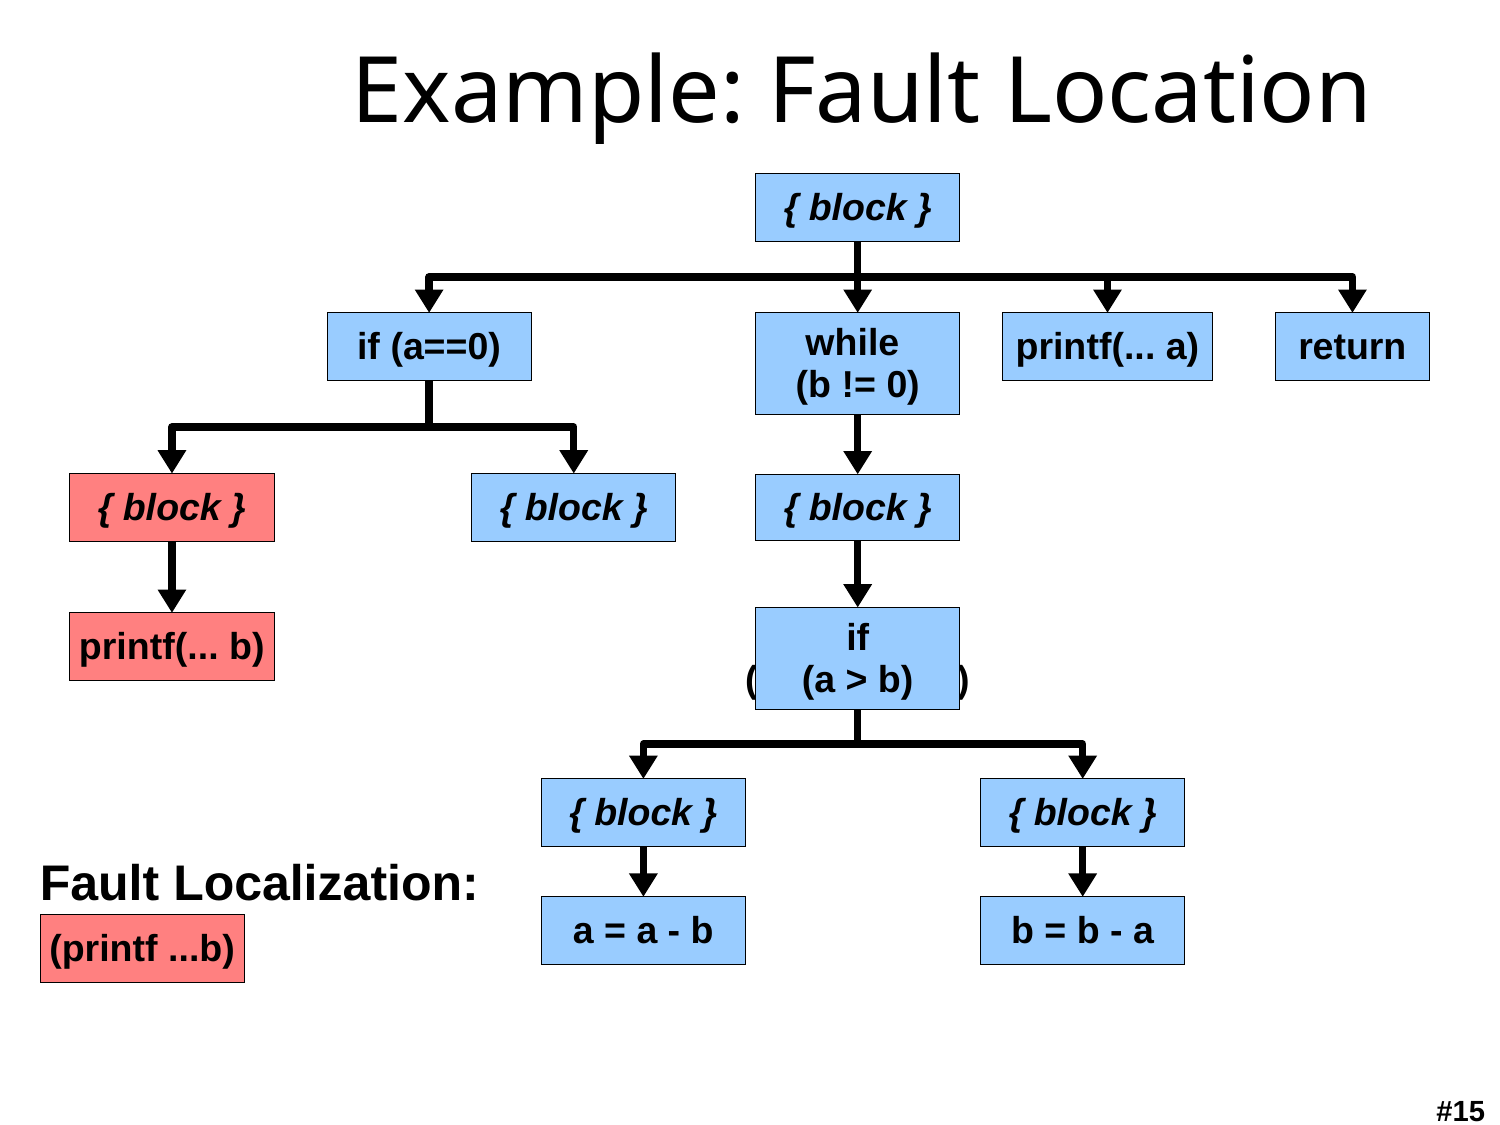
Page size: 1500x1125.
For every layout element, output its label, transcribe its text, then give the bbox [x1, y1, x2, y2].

text_box { block } [755, 474, 960, 541]
text_box if (a==0) [327, 312, 532, 381]
text_box { block } [69, 473, 275, 542]
text_box if (a > b) [755, 607, 960, 710]
text_box (printf ...b) [40, 919, 245, 983]
text_box b = b - a [980, 896, 1185, 965]
text_box return [1275, 312, 1430, 381]
text_box { block } [980, 778, 1185, 847]
text_box printf(... b) [69, 612, 275, 681]
text_box { block } [541, 778, 746, 847]
text_box { block } [471, 473, 676, 542]
text_box while (b != 0) [755, 312, 960, 415]
text_box a = a - b [541, 896, 746, 965]
text_box printf(... a) [1002, 312, 1213, 381]
text_box { block } [755, 175, 960, 242]
text_box Fault Localization: [25, 848, 493, 919]
title Example: Fault Location [300, 0, 1425, 175]
